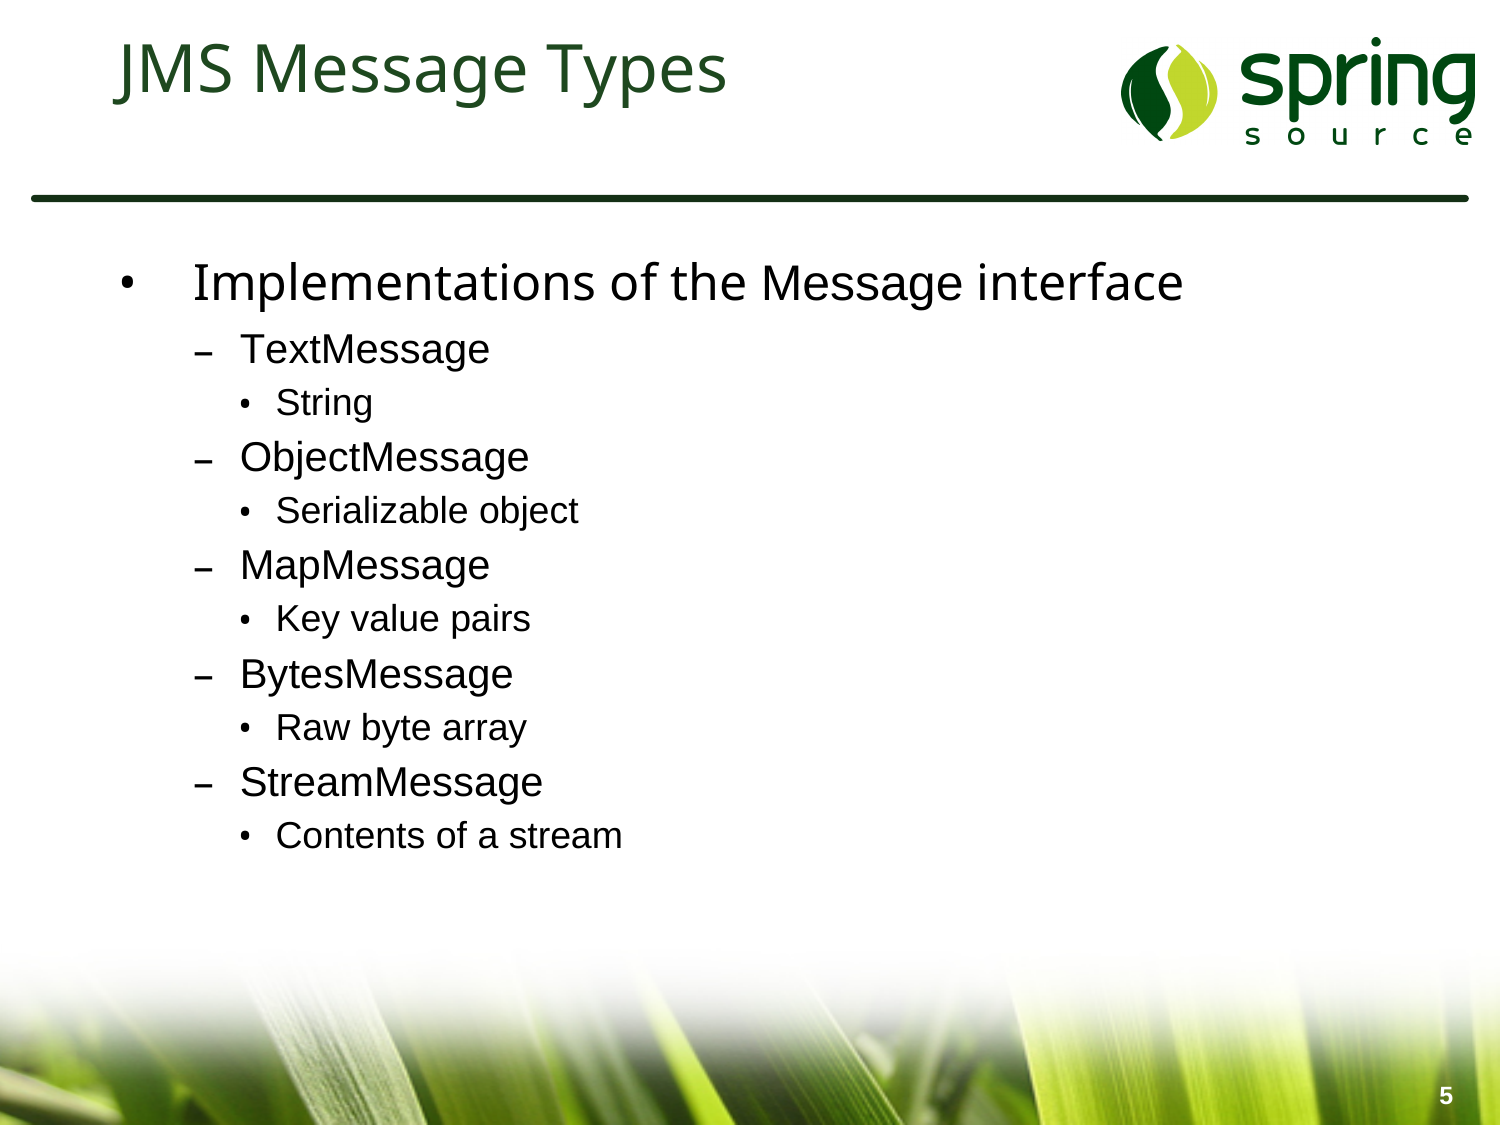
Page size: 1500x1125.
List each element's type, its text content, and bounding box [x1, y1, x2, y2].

title JMS Message Types [103, 13, 1136, 177]
picture [1136, 37, 1475, 145]
list Implementations of the Message interface TextMessage String ObjectMessage Serializable object MapMessage Key value pairs BytesMessage Raw byte array StreamMessage Contents of a stream [103, 239, 1394, 903]
picture [0, 944, 1500, 1125]
